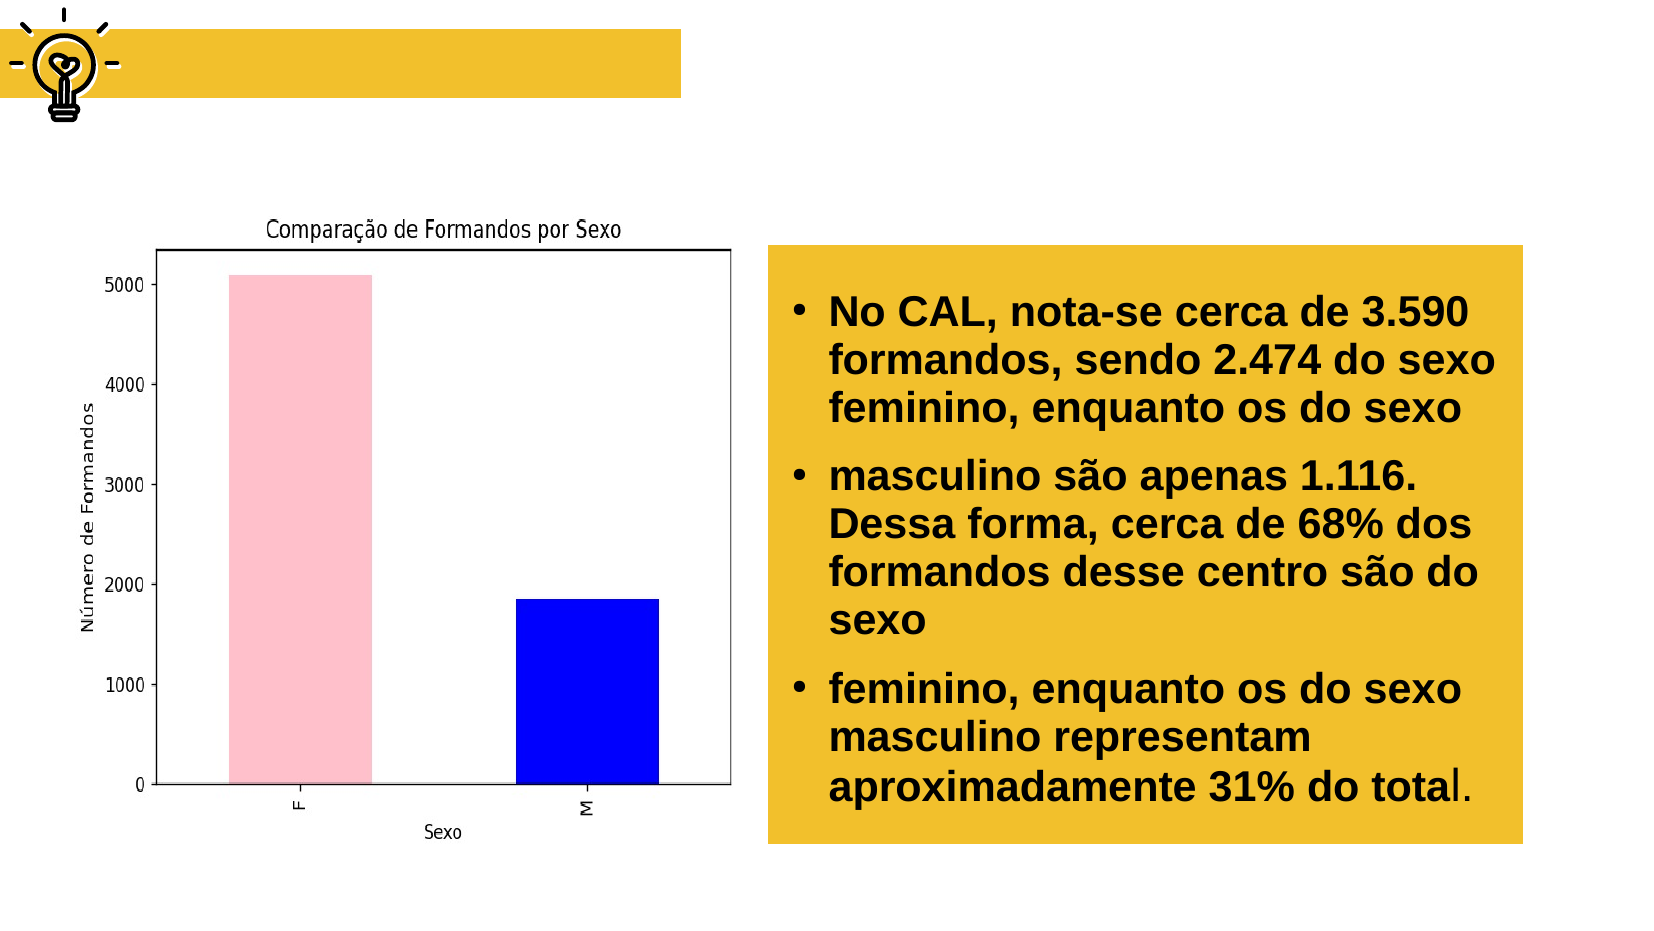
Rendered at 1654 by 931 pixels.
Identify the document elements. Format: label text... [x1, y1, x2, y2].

picture [67, 206, 768, 857]
list No CAL, nota-se cerca de 3.590 formandos, sendo 2.474 do sexo feminino, enquanto os do sexo masculino são apenas 1.116. Dessa forma, cerca de 68% dos formandos desse centro são do sexo feminino, enquanto os do sexo masculino representam aproximadamente 31% do total. [779, 287, 1506, 827]
